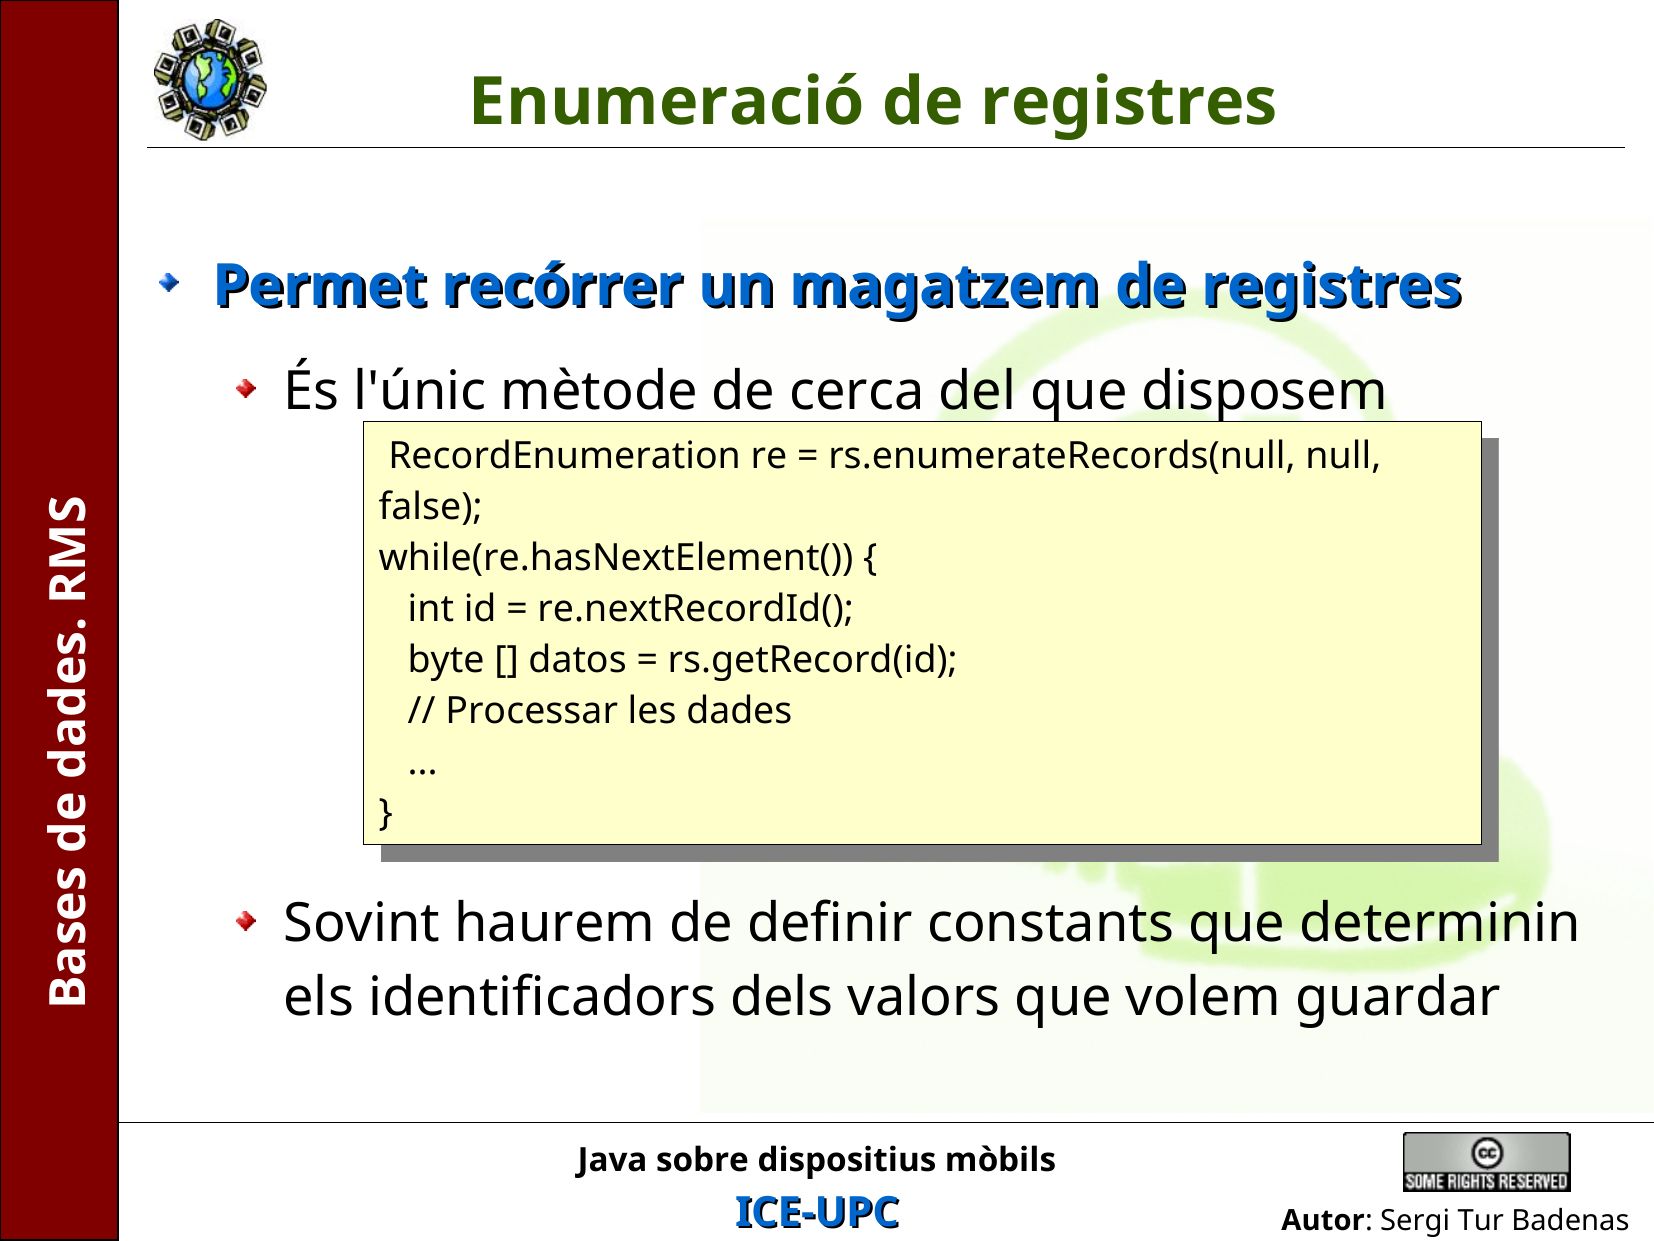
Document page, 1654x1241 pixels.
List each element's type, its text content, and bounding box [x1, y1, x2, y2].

picture [1403, 1132, 1571, 1192]
title Enumeració de registres [129, 56, 1619, 141]
picture [154, 19, 268, 56]
text_box RecordEnumeration re = rs.enumerateRecords(null, null, false); while(re.hasNextElement()) { int id = re.nextRecordId(); byte [] datos = rs.getRecord(id); // Processar les dades ... } [363, 421, 1482, 792]
picture [700, 217, 1654, 1113]
list Permet recórrer un magatzem de registres És l'únic mètode de cerca del que disposem Sovint haurem de definir constants que determinin els identificadors dels valors que volem guardar [141, 242, 1630, 1078]
